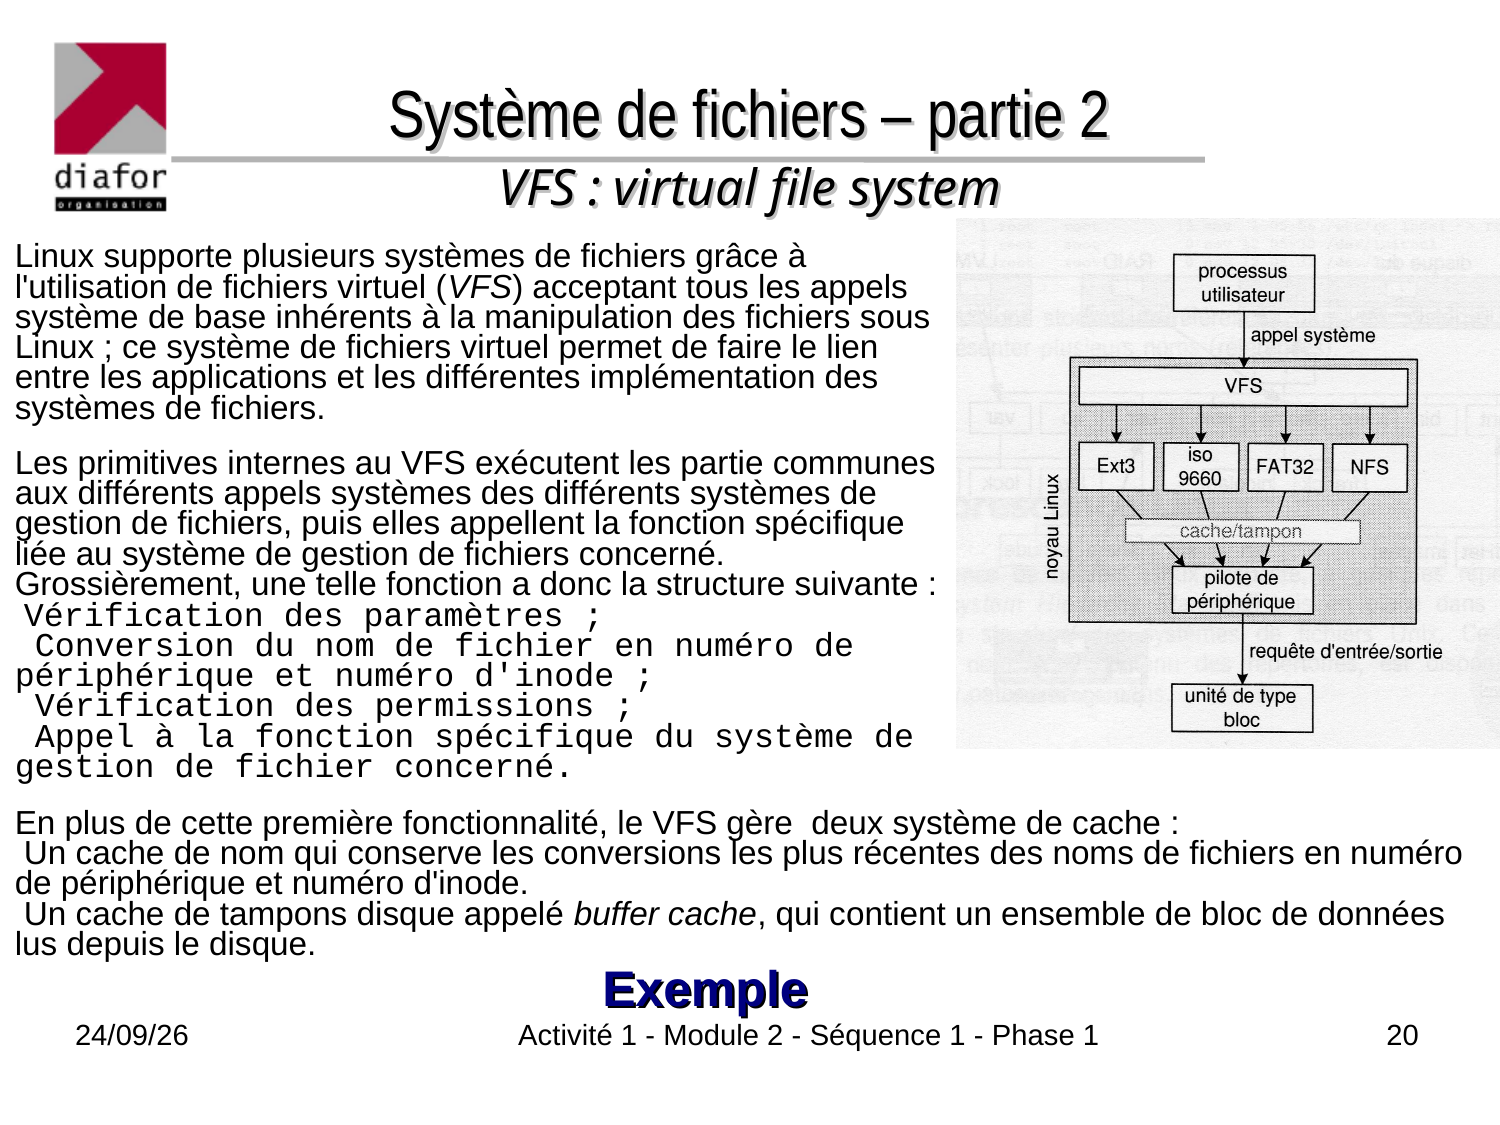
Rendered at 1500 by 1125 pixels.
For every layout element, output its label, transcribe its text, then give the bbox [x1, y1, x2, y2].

text_box Exemple [587, 962, 823, 1024]
text_box Linux supporte plusieurs systèmes de fichiers grâce à l'utilisation de fichiers virtuel (VFS) acceptant tous les appels système de base inhérents à la manipulation des fichiers sous Linux ; ce système de fichiers virtuel permet de faire le lien entre les applications et les différentes implémentation des systèmes de fichiers. [0, 236, 947, 433]
title Système de fichiers – partie 2 VFS : virtual file system [75, 45, 1426, 250]
picture [53, 42, 168, 213]
picture [956, 218, 1500, 749]
text_box Les primitives internes au VFS exécutent les partie communes aux différents appels systèmes des différents systèmes de gestion de fichiers, puis elles appellent la fonction spécifique liée au système de gestion de fichiers concerné. Grossièrement, une telle fonction a donc la structure suivante : Vérification des paramètres ; Conversion du nom de fichier en numéro de périphérique et numéro d'inode ; Vérification des permissions ; Appel à la fonction spécifique du système de gestion de fichier concerné. [0, 442, 962, 791]
text_box En plus de cette première fonctionnalité, le VFS gère deux système de cache : Un cache de nom qui conserve les conversions les plus récentes des noms de fichiers en numéro de périphérique et numéro d'inode. Un cache de tampons disque appelé buffer cache, qui contient un ensemble de bloc de données lus depuis le disque. [0, 802, 1481, 970]
